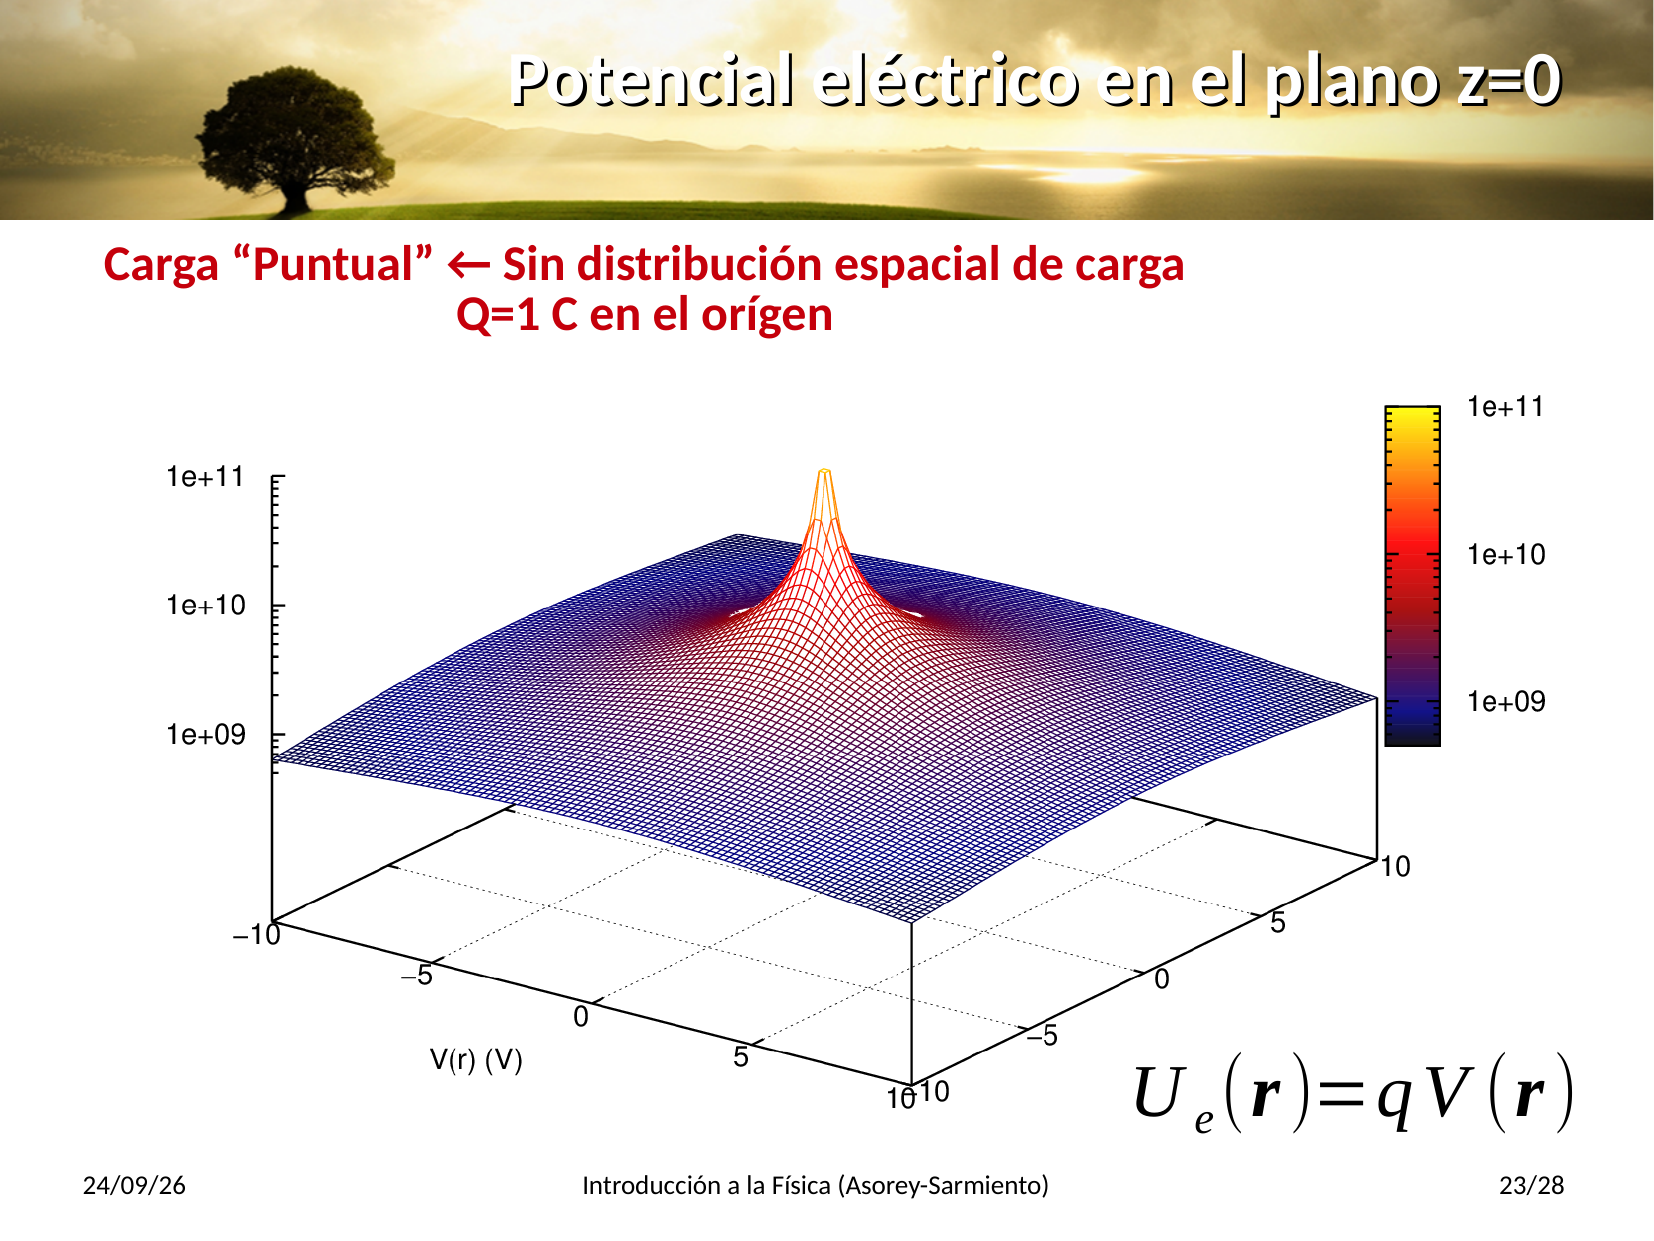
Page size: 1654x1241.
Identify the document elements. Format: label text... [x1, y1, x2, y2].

chart [1123, 1047, 1585, 1144]
title Potencial eléctrico en el plano z=0 [75, 19, 1564, 151]
title Carga “Puntual” ← Sin distribución espacial de carga Q=1 C en el orígen [15, 150, 1276, 436]
picture [0, 0, 1654, 1201]
